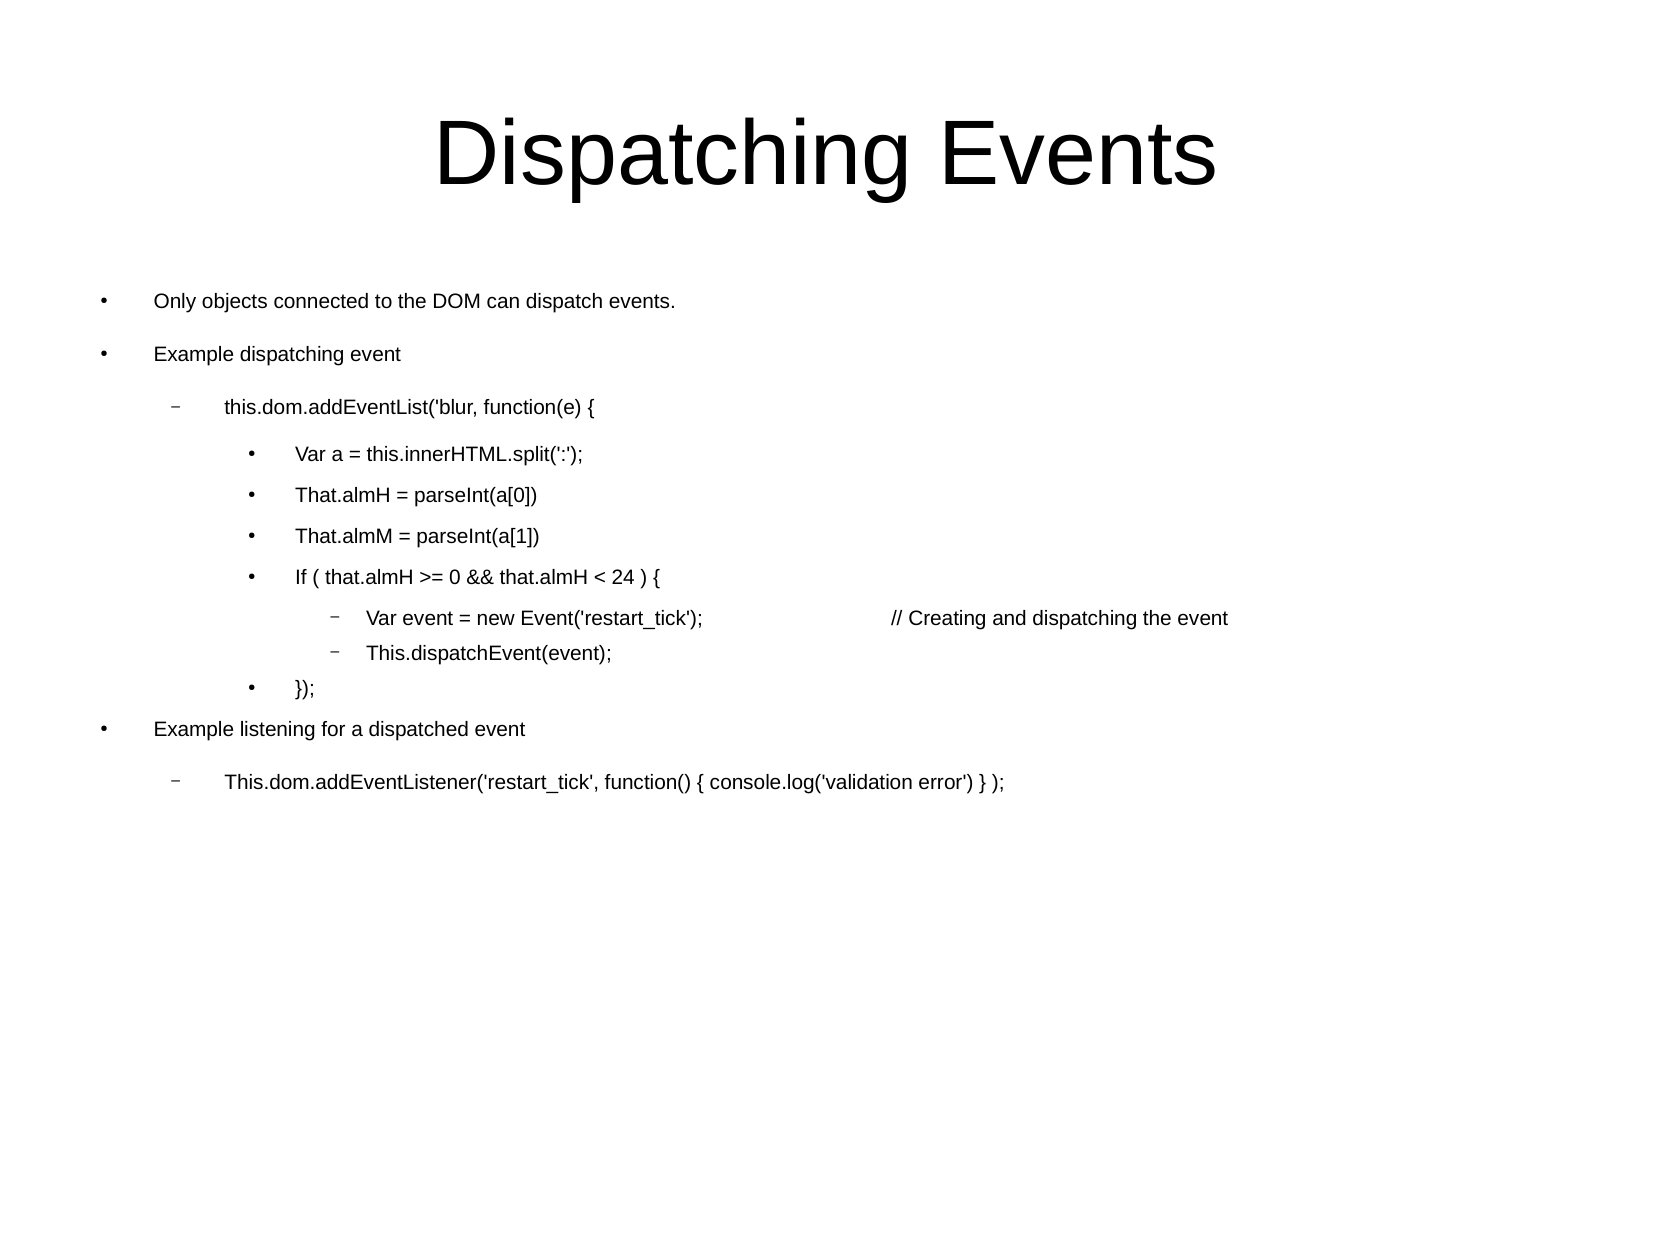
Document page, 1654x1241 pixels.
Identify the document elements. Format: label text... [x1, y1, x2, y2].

list Only objects connected to the DOM can dispatch events. Example dispatching event this.dom.addEventList('blur, function(e) { Var a = this.innerHTML.split(':'); That.almH = parseInt(a[0]) That.almM = parseInt(a[1]) If ( that.almH >= 0 && that.almH < 24 ) { Var event = new Event('restart_tick'); // Creating and dispatching the event This.dispatchEvent(event); }); Example listening for a dispatched event This.dom.addEventListener('restart_tick', function() { console.log('validation error') } ); [82, 290, 1571, 1186]
title Dispatching Events [82, 49, 1571, 257]
